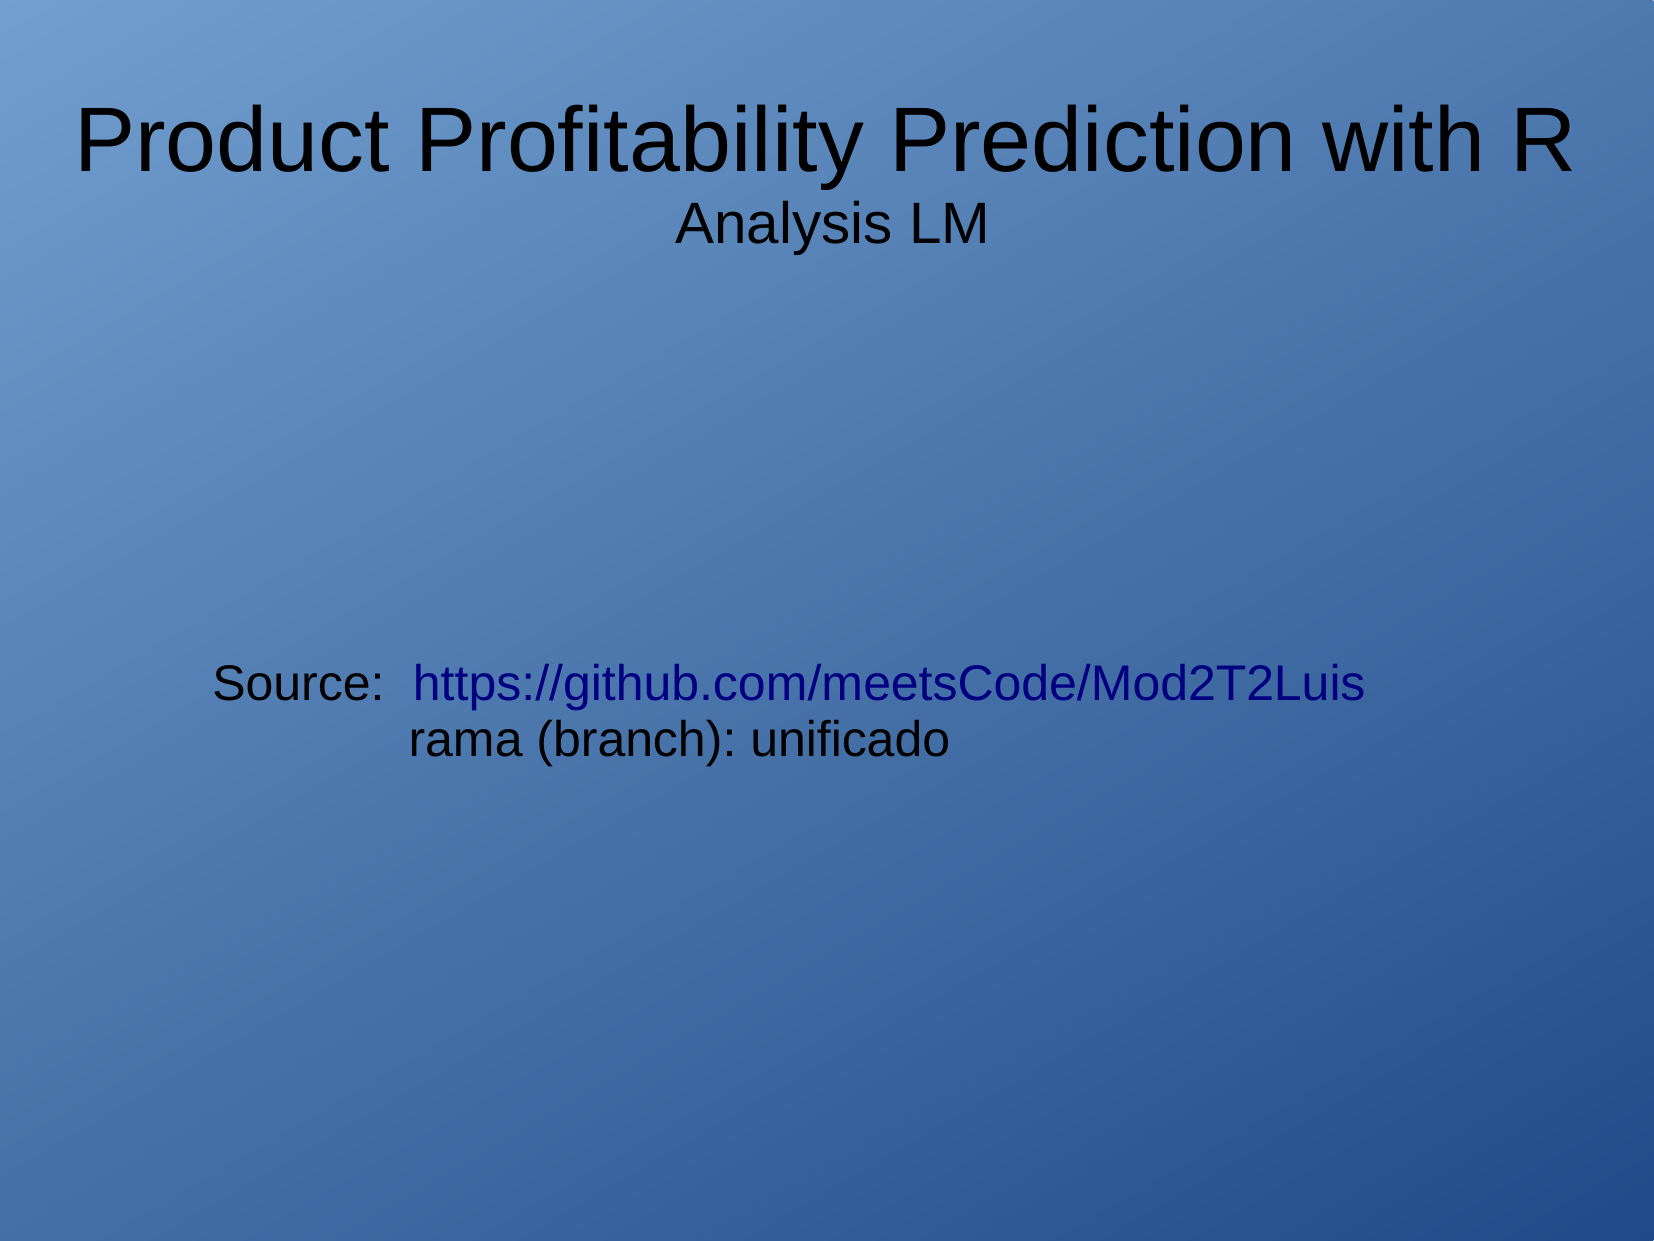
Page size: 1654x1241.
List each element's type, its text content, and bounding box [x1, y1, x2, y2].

subtitle Source: https://github.com/meetsCode/Mod2T2Luis rama (branch): unificado [212, 453, 1512, 969]
title Product Profitability Prediction with R Analysis LM [59, 36, 1595, 308]
